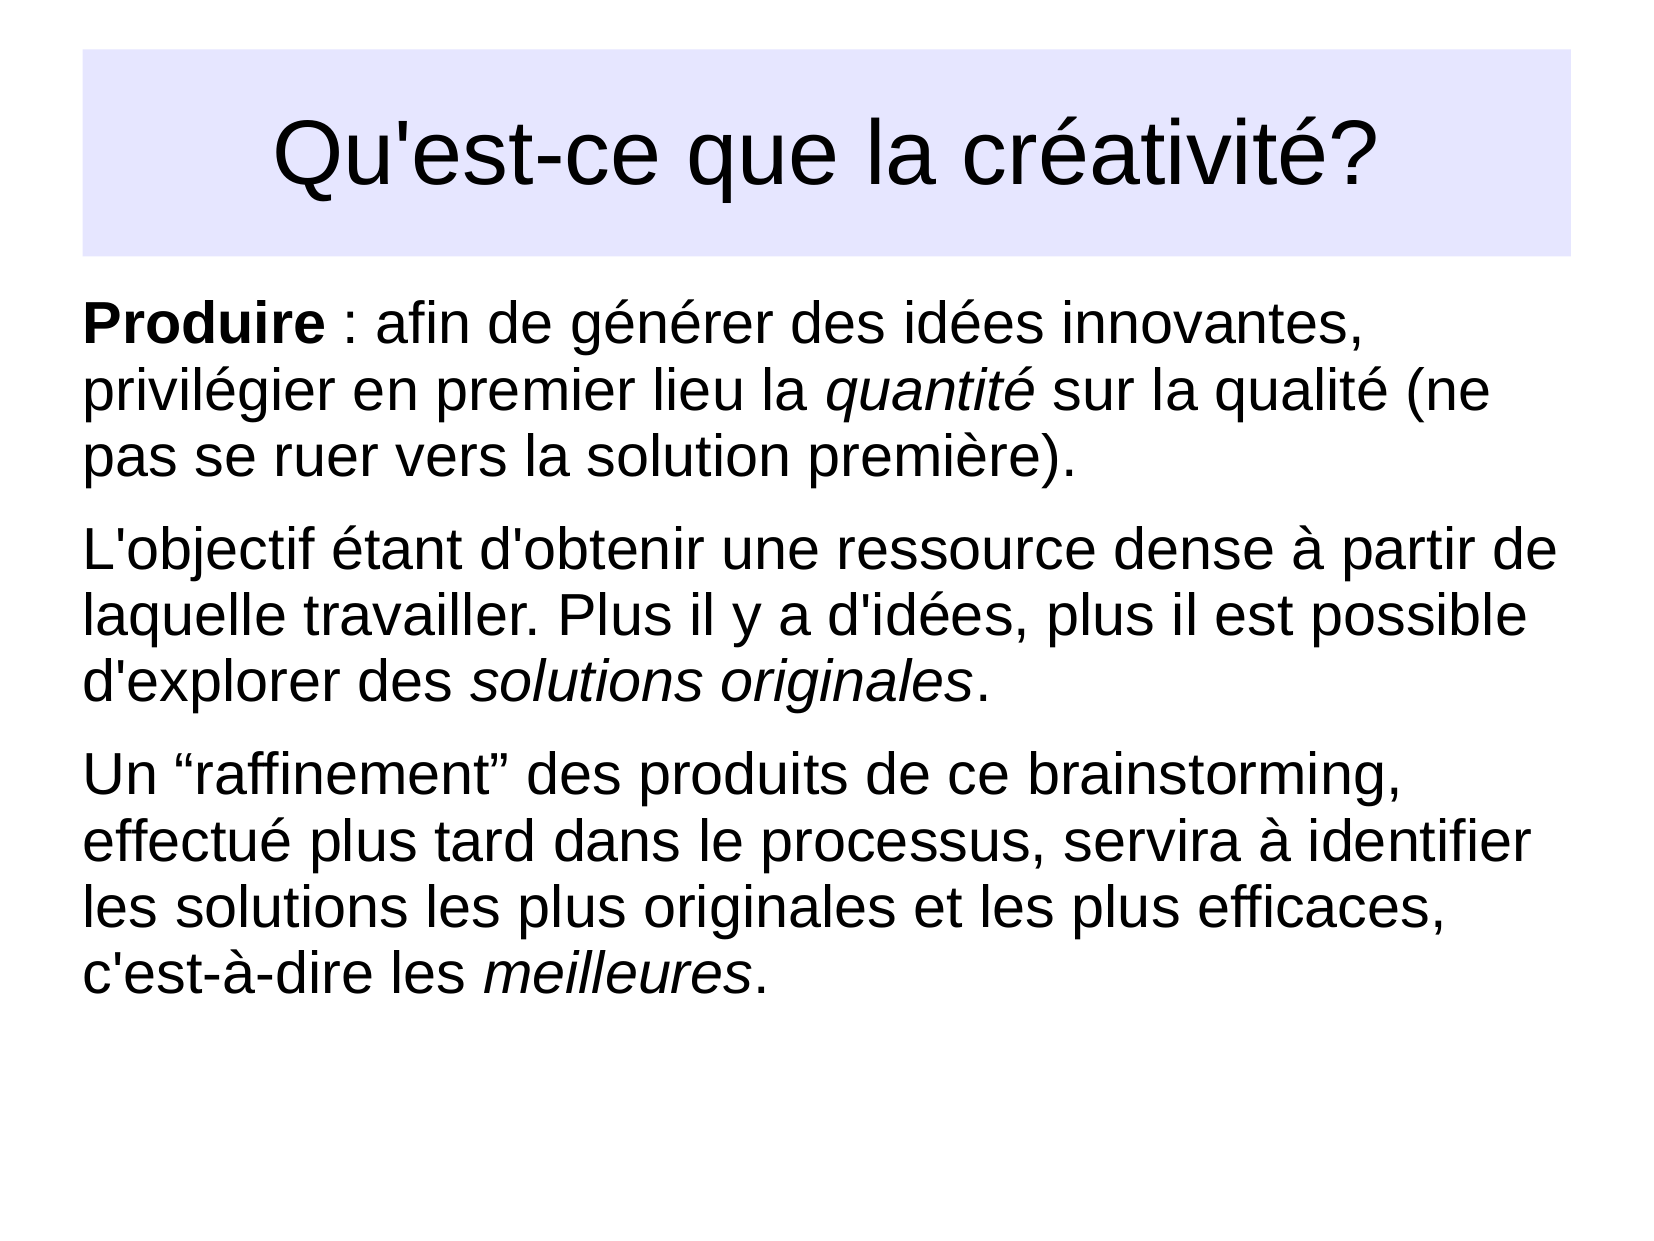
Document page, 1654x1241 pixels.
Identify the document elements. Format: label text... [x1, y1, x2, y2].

title Qu'est-ce que la créativité? [82, 49, 1571, 257]
list Produire : afin de générer des idées innovantes, privilégier en premier lieu la quantité sur la qualité (ne pas se ruer vers la solution première). L'objectif étant d'obtenir une ressource dense à partir de laquelle travailler. Plus il y a d'idées, plus il est possible d'explorer des solutions originales. Un “raffinement” des produits de ce brainstorming, effectué plus tard dans le processus, servira à identifier les solutions les plus originales et les plus efficaces, c'est-à-dire les meilleures. [82, 290, 1571, 1010]
